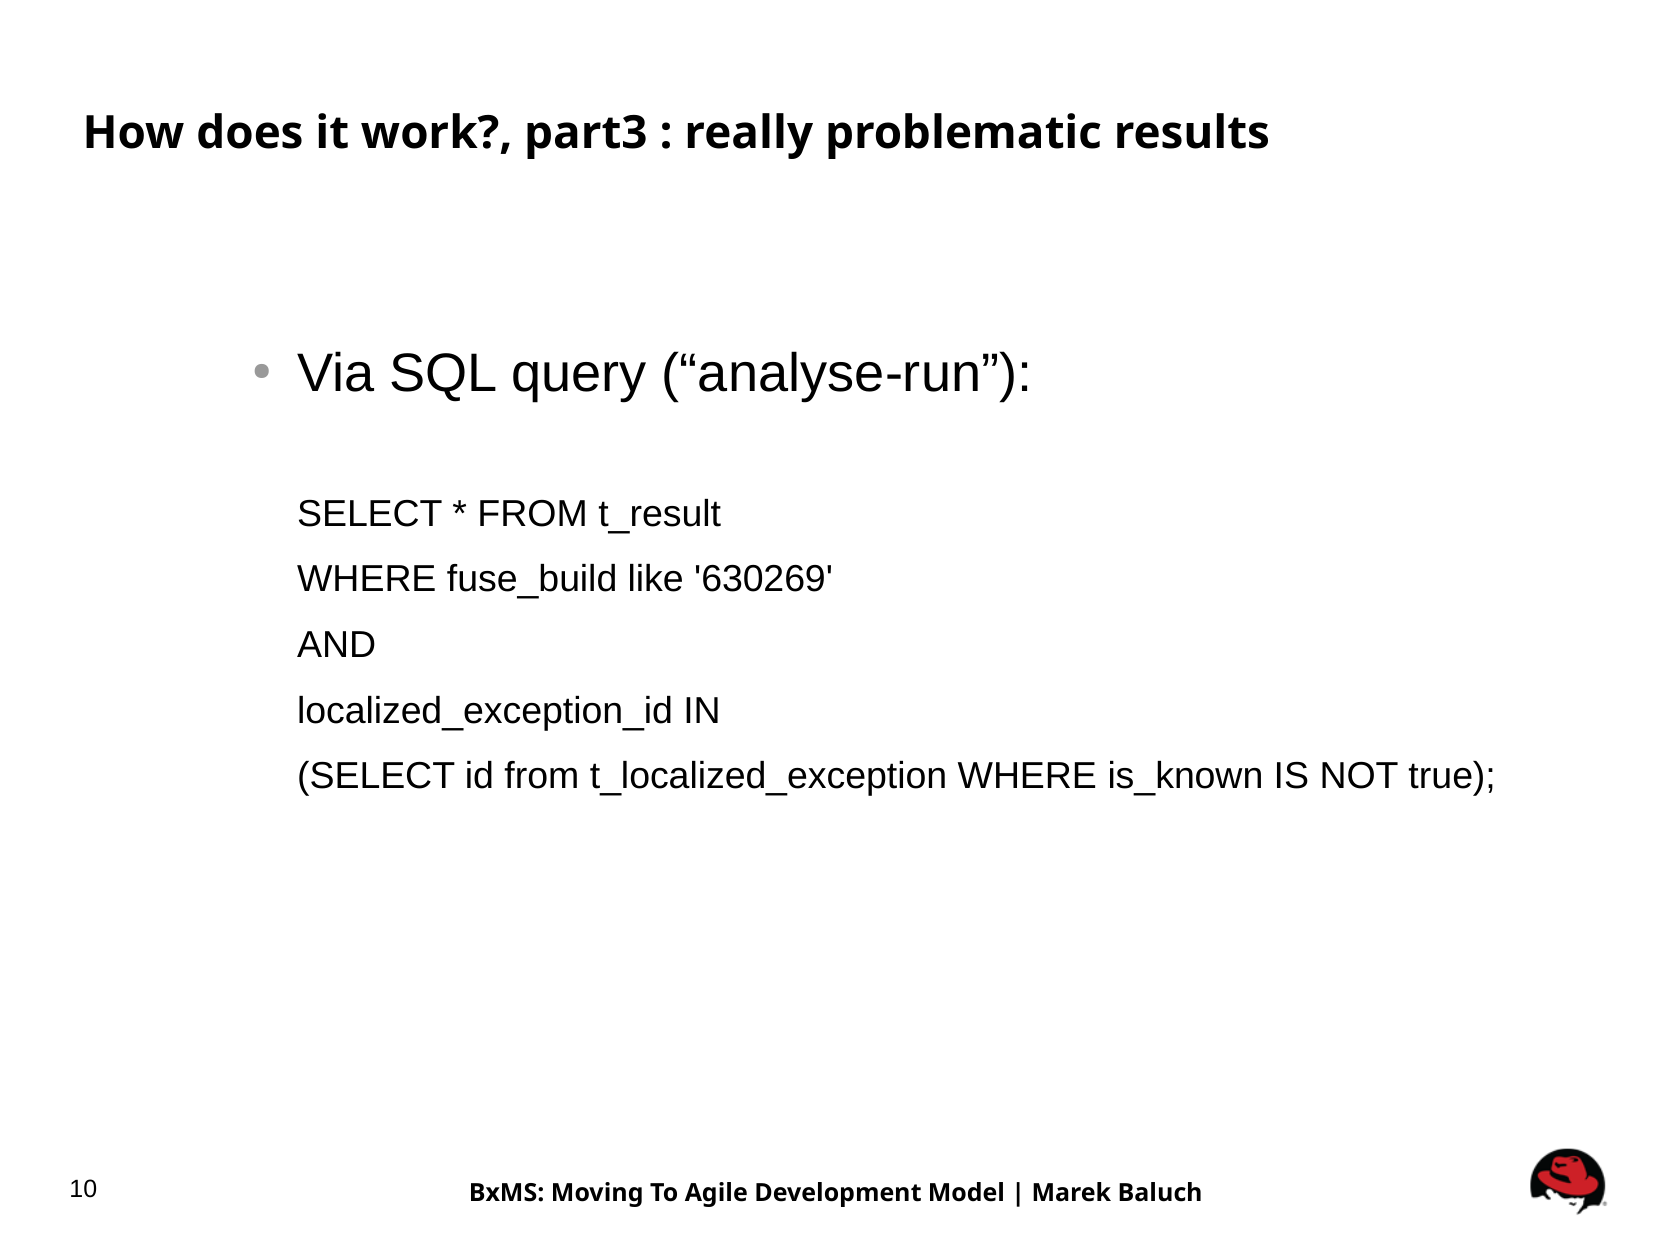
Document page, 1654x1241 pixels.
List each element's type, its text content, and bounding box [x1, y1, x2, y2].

picture [1529, 1146, 1613, 1224]
title How does it work?, part3 : really problematic results [82, 37, 1571, 226]
list Via SQL query (“analyse-run”): SELECT * FROM t_result WHERE fuse_build like '630269' AND localized_exception_id IN (SELECT id from t_localized_exception WHERE is_known IS NOT true); [86, 238, 1576, 1129]
